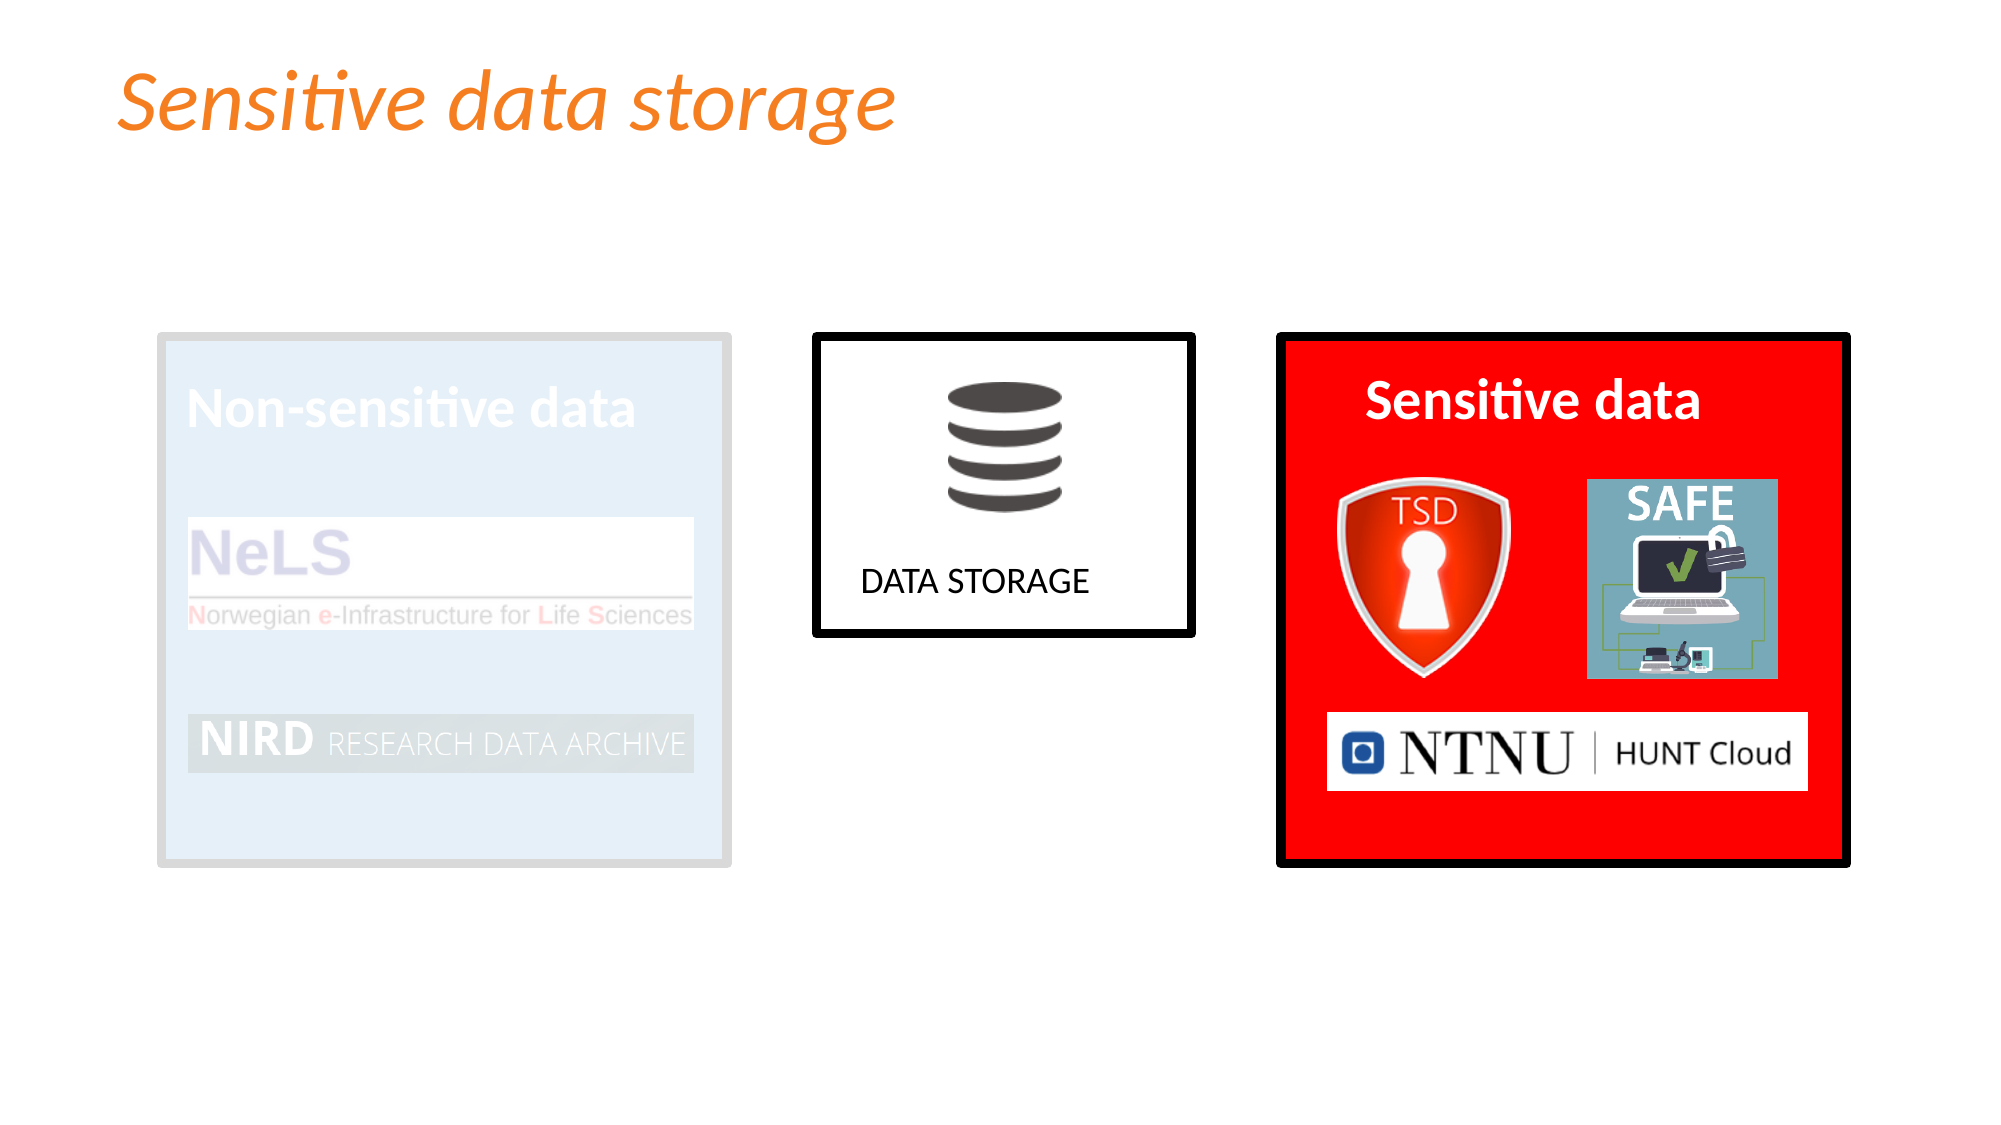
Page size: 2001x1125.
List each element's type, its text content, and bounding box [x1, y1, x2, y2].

picture [948, 382, 1062, 513]
text_box Sensitive data [1350, 353, 1778, 439]
text_box [1281, 336, 1847, 864]
picture [1327, 712, 1808, 791]
text_box DATA STORAGE [845, 548, 1165, 610]
picture [1587, 479, 1778, 679]
title Sensitive data storage [117, 54, 1902, 161]
picture [1337, 477, 1511, 678]
text_box [133, 279, 777, 975]
